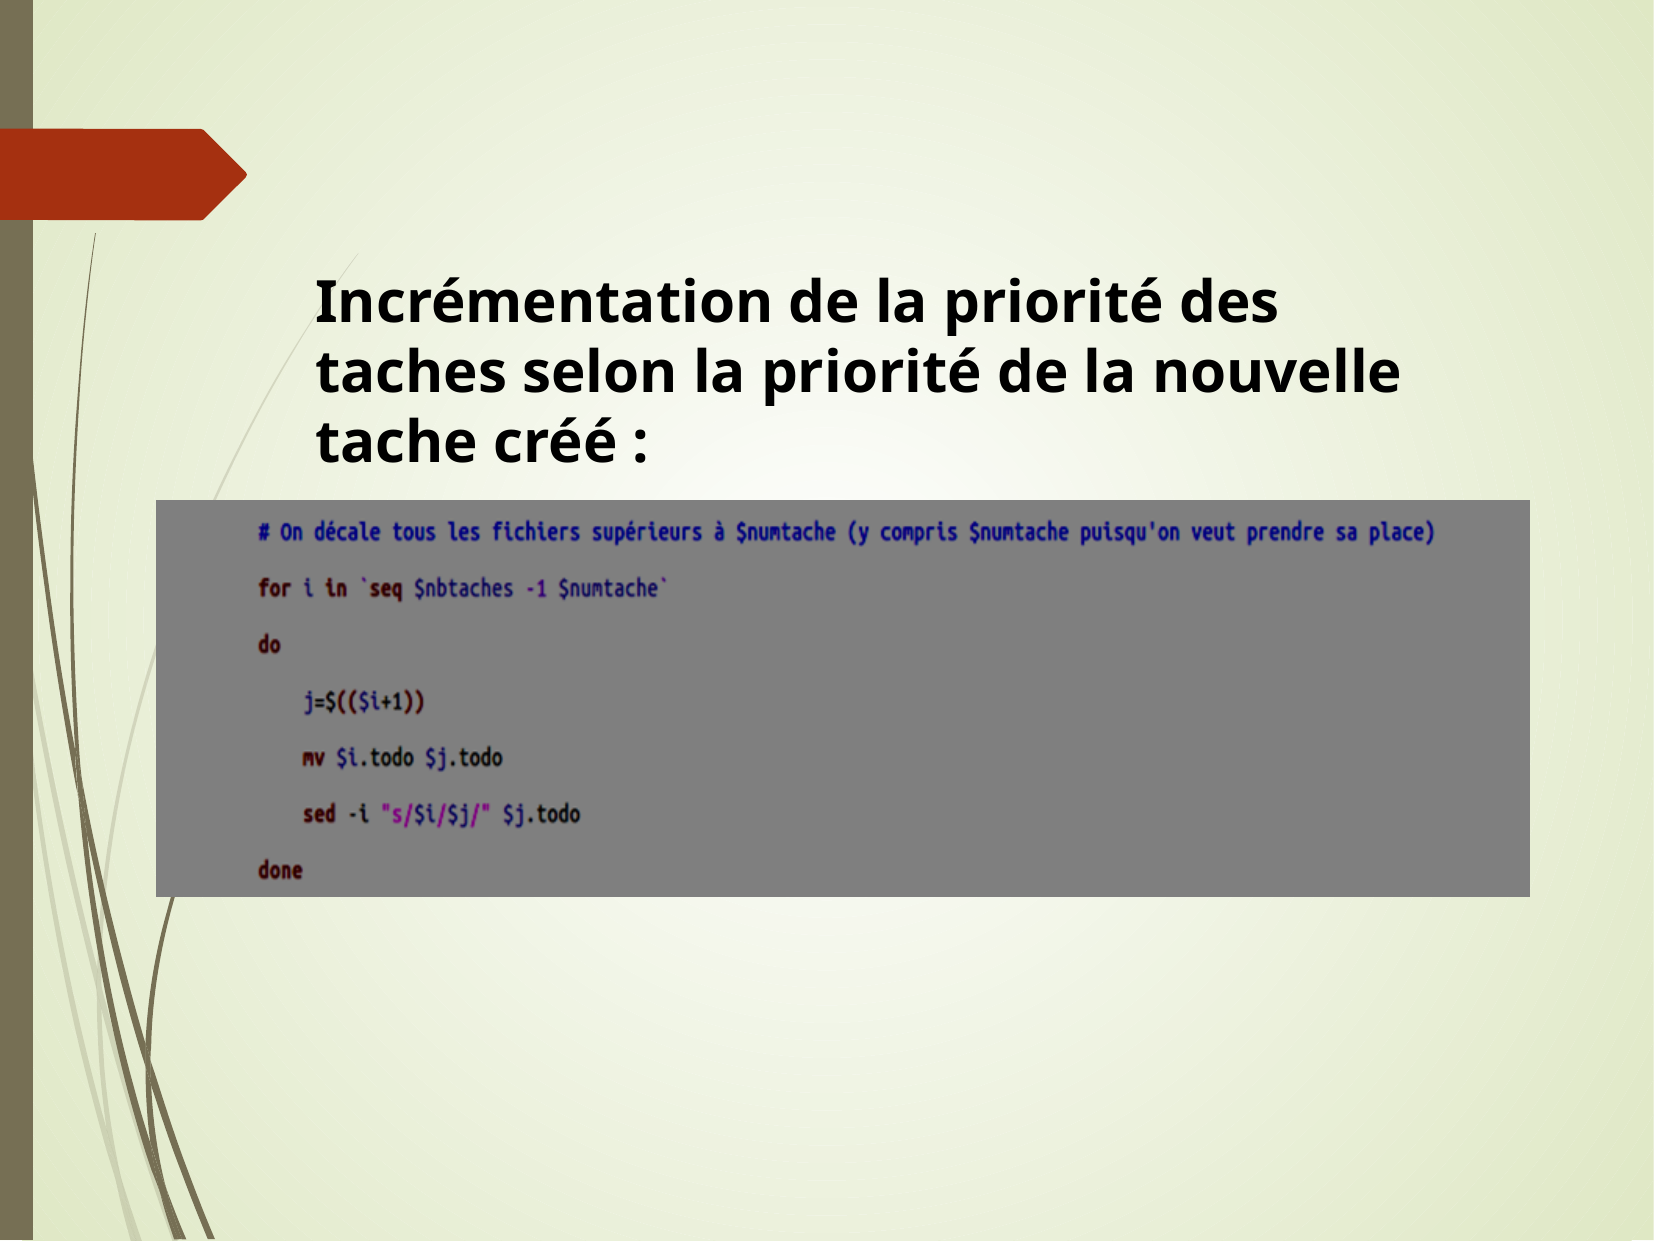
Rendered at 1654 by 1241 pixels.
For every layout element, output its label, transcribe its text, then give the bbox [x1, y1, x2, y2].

picture [156, 500, 1530, 897]
text_box Incrémentation de la priorité des taches selon la priorité de la nouvelle tache créé : [300, 256, 1424, 484]
